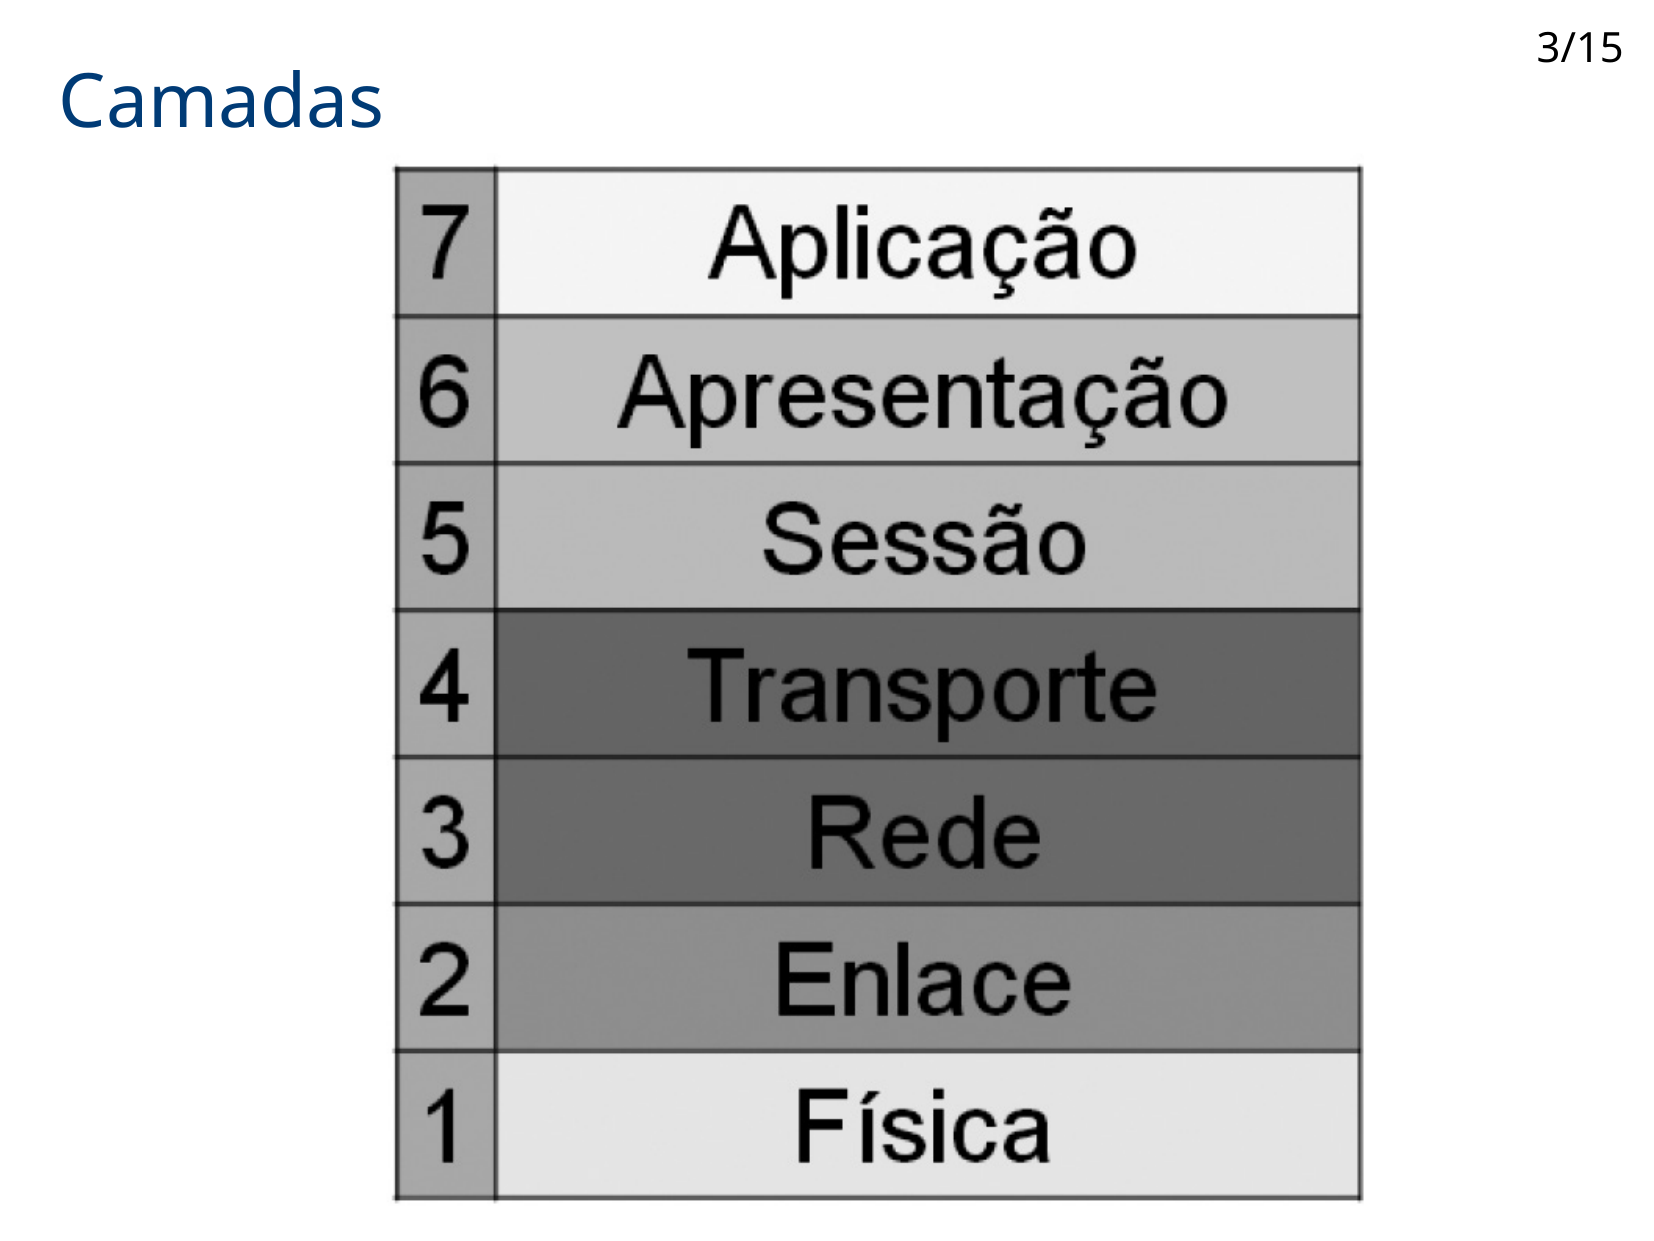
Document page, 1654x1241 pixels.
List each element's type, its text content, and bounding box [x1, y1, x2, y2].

title Camadas [59, 47, 1625, 166]
picture [375, 142, 1381, 1221]
